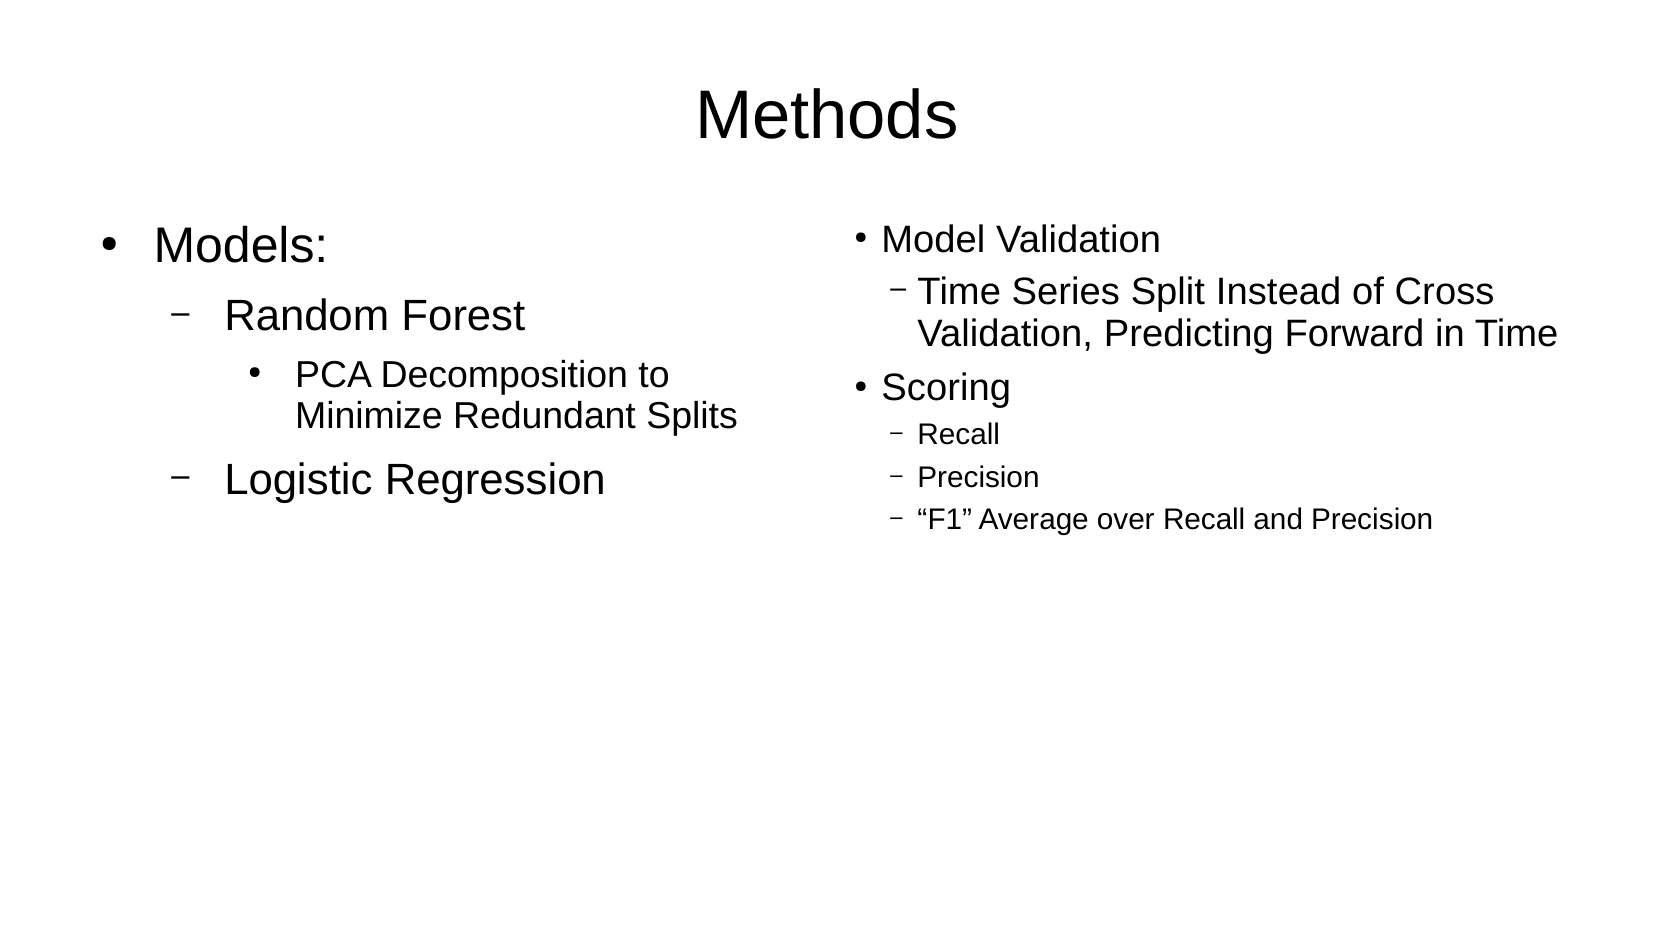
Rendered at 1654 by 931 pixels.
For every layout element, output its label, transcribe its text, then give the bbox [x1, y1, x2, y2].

list Models: Random Forest PCA Decomposition to Minimize Redundant Splits Logistic Regression [82, 217, 809, 758]
title Methods [82, 37, 1571, 193]
list Model Validation Time Series Split Instead of Cross Validation, Predicting Forward in Time Scoring Recall Precision “F1” Average over Recall and Precision [845, 217, 1572, 556]
